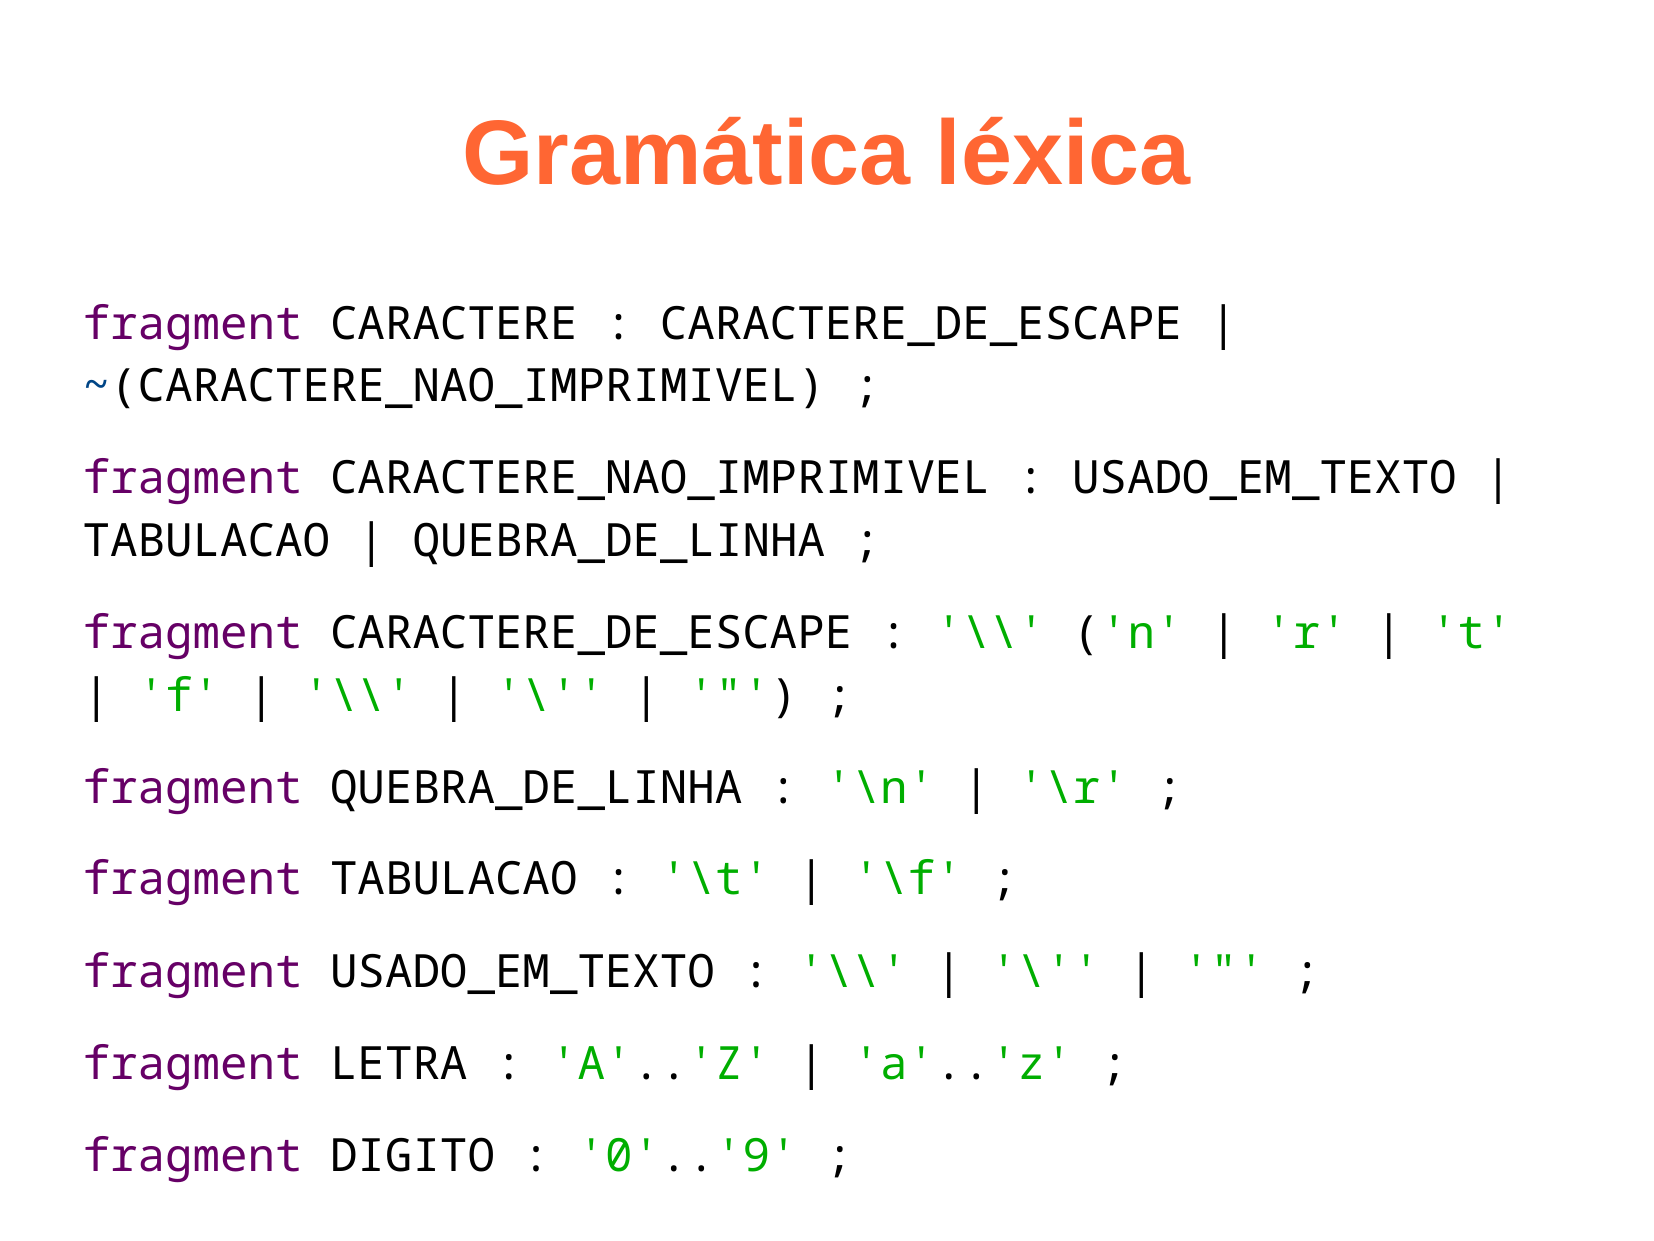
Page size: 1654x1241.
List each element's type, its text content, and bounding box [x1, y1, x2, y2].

list fragment CARACTERE : CARACTERE_DE_ESCAPE | ~(CARACTERE_NAO_IMPRIMIVEL) ; fragment CARACTERE_NAO_IMPRIMIVEL : USADO_EM_TEXTO | TABULACAO | QUEBRA_DE_LINHA ; fragment CARACTERE_DE_ESCAPE : '\\' ('n' | 'r' | 't' | 'f' | '\\' | '\'' | '"') ; fragment QUEBRA_DE_LINHA : '\n' | '\r' ; fragment TABULACAO : '\t' | '\f' ; fragment USADO_EM_TEXTO : '\\' | '\'' | '"' ; fragment LETRA : 'A'..'Z' | 'a'..'z' ; fragment DIGITO : '0'..'9' ; [82, 290, 1538, 1193]
title Gramática léxica [82, 49, 1571, 257]
